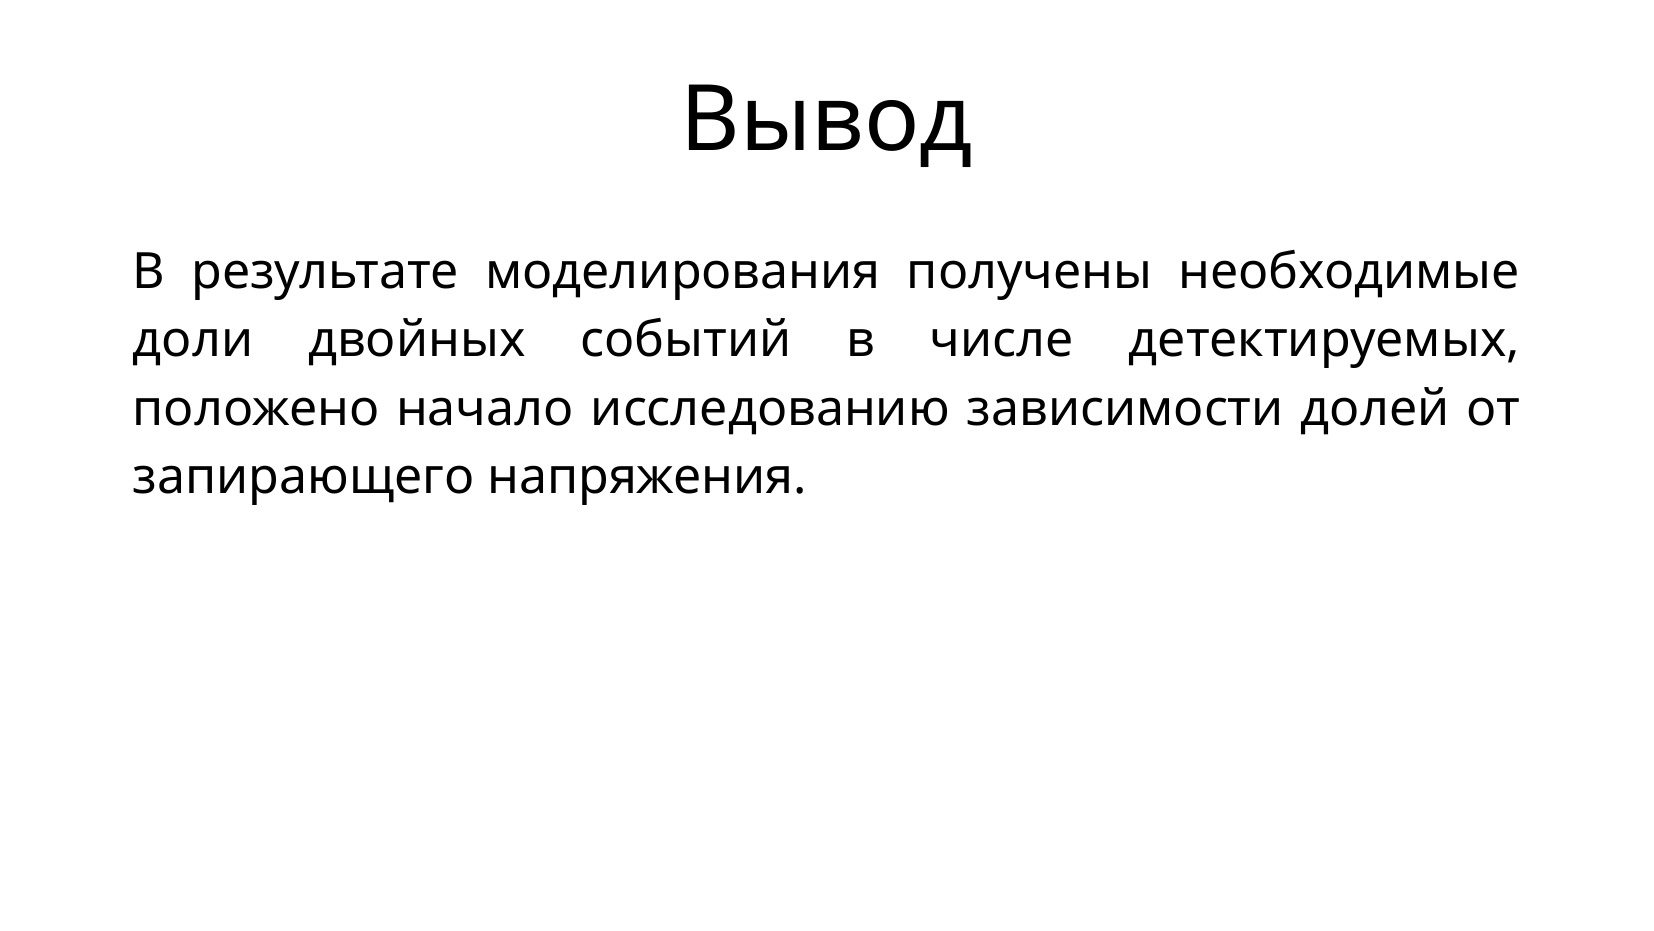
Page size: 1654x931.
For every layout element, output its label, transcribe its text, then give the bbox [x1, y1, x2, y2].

title Вывод [82, 37, 1571, 193]
text_box В результате моделирования получены необходимые доли двойных событий в числе детектируемых, положено начало исследованию зависимости долей от запирающего напряжения. [118, 227, 1536, 473]
